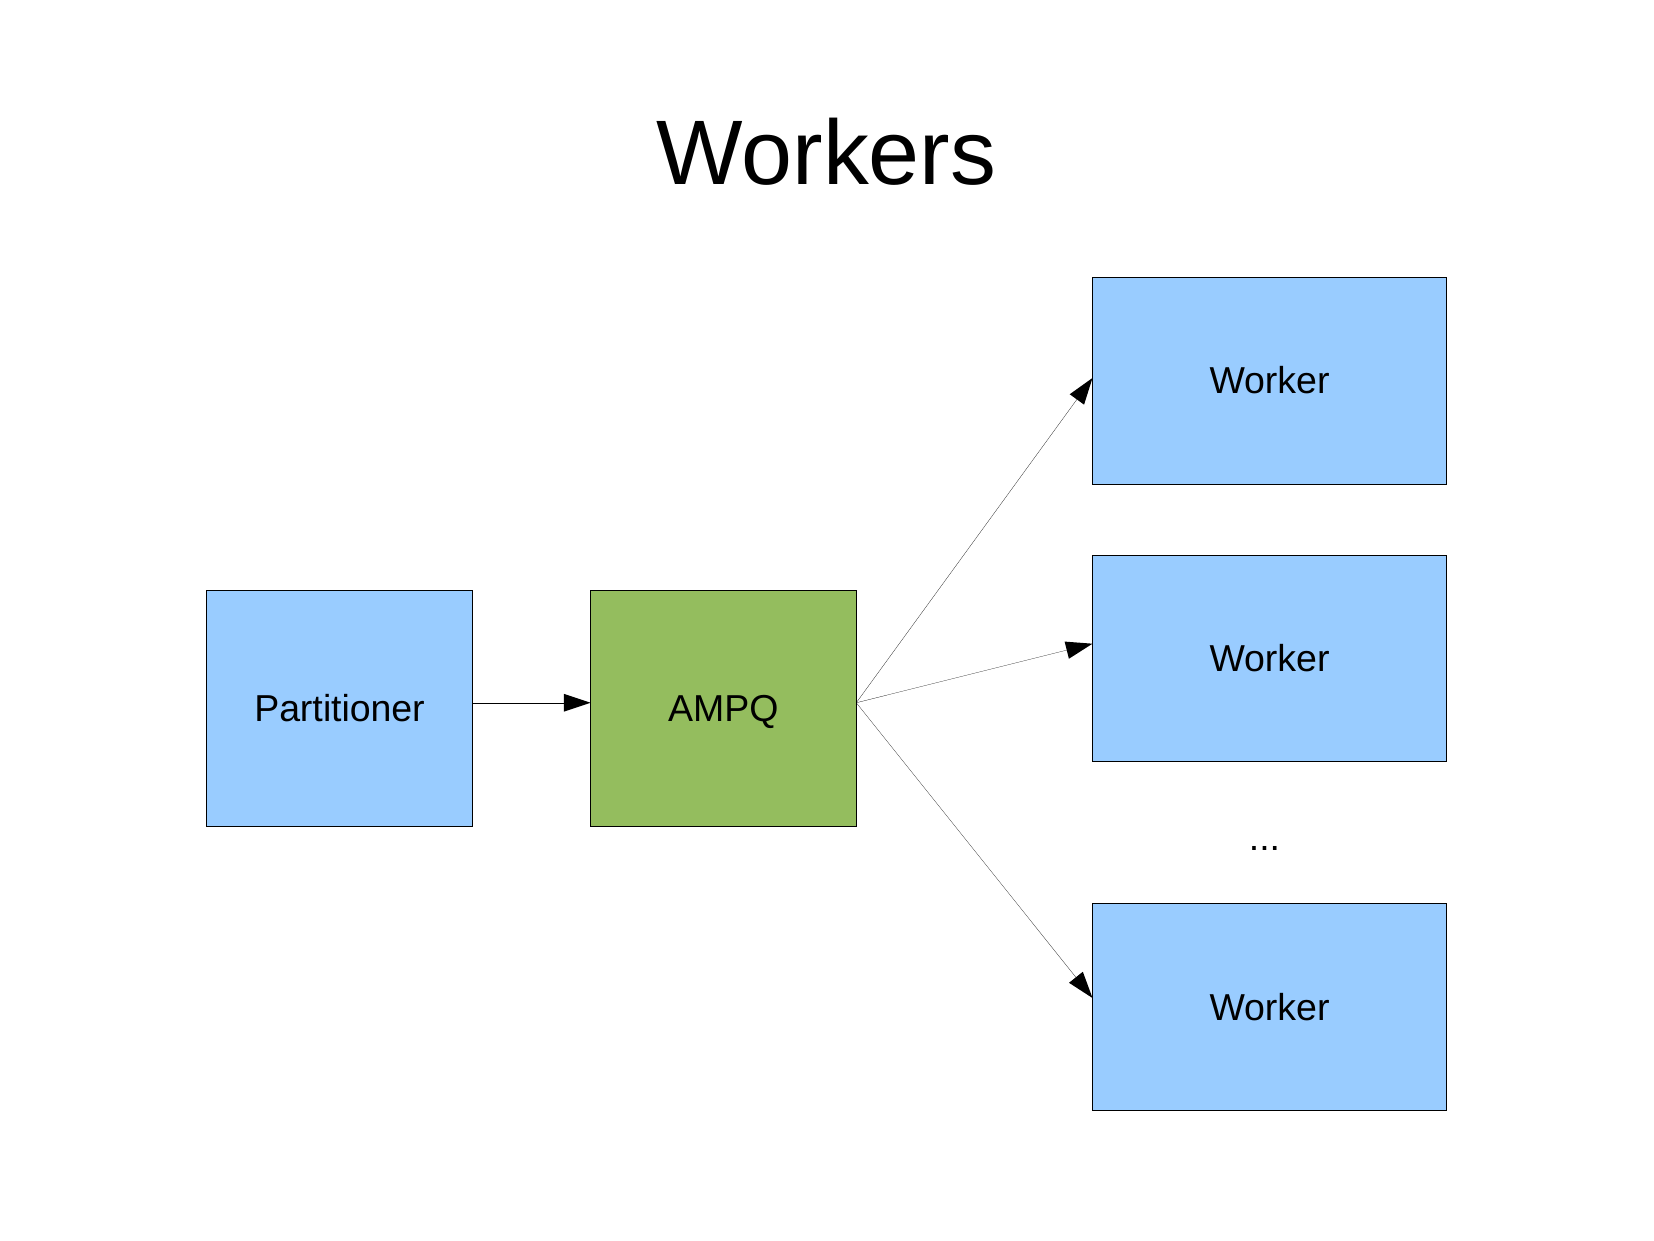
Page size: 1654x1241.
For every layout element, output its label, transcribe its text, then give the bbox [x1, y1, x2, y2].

title Workers [82, 56, 1571, 250]
text_box AMPQ [590, 590, 857, 827]
text_box Worker [1092, 903, 1447, 1111]
text_box Worker [1092, 555, 1447, 762]
text_box Partitioner [206, 590, 473, 827]
text_box Worker [1092, 277, 1447, 485]
text_box ... [1234, 809, 1296, 866]
